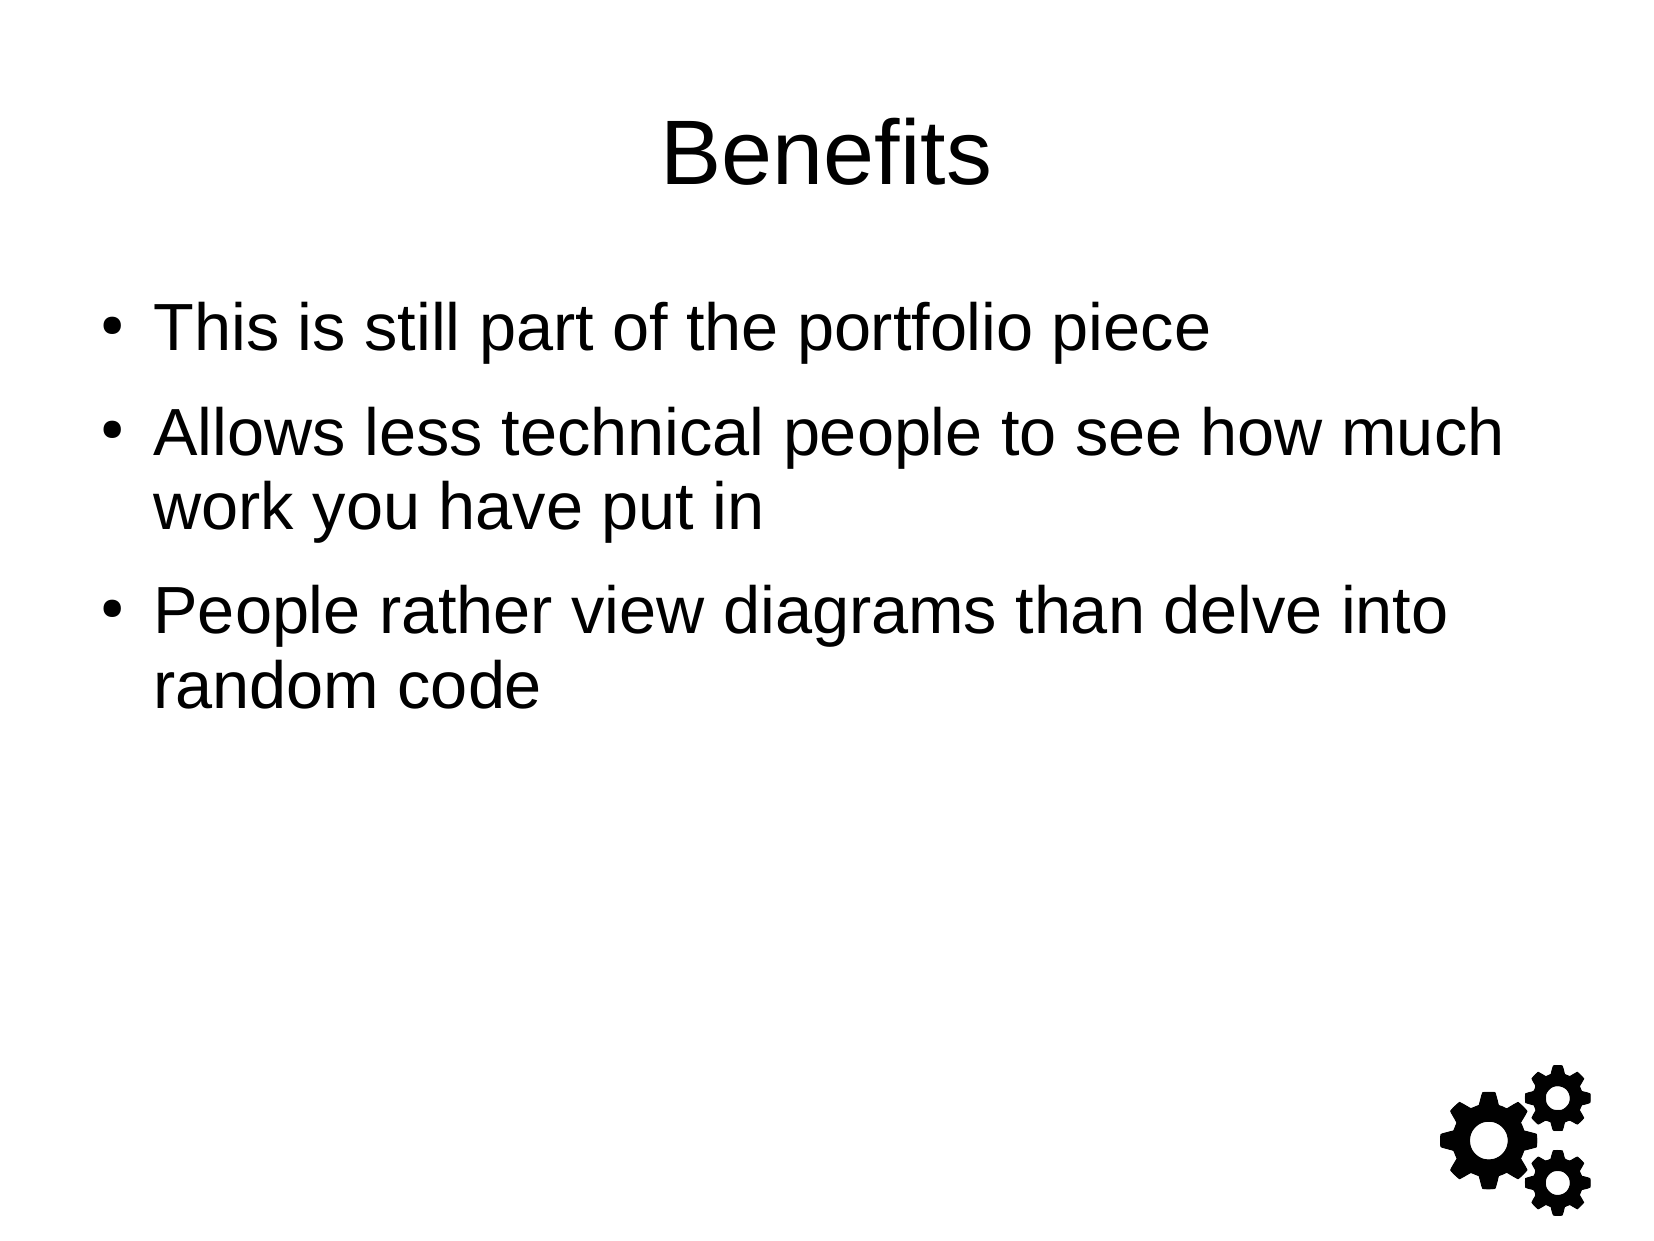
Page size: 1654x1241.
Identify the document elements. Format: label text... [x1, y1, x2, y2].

picture [1440, 1065, 1591, 1216]
list This is still part of the portfolio piece Allows less technical people to see how much work you have put in People rather view diagrams than delve into random code [82, 290, 1571, 1010]
title Benefits [82, 49, 1571, 257]
